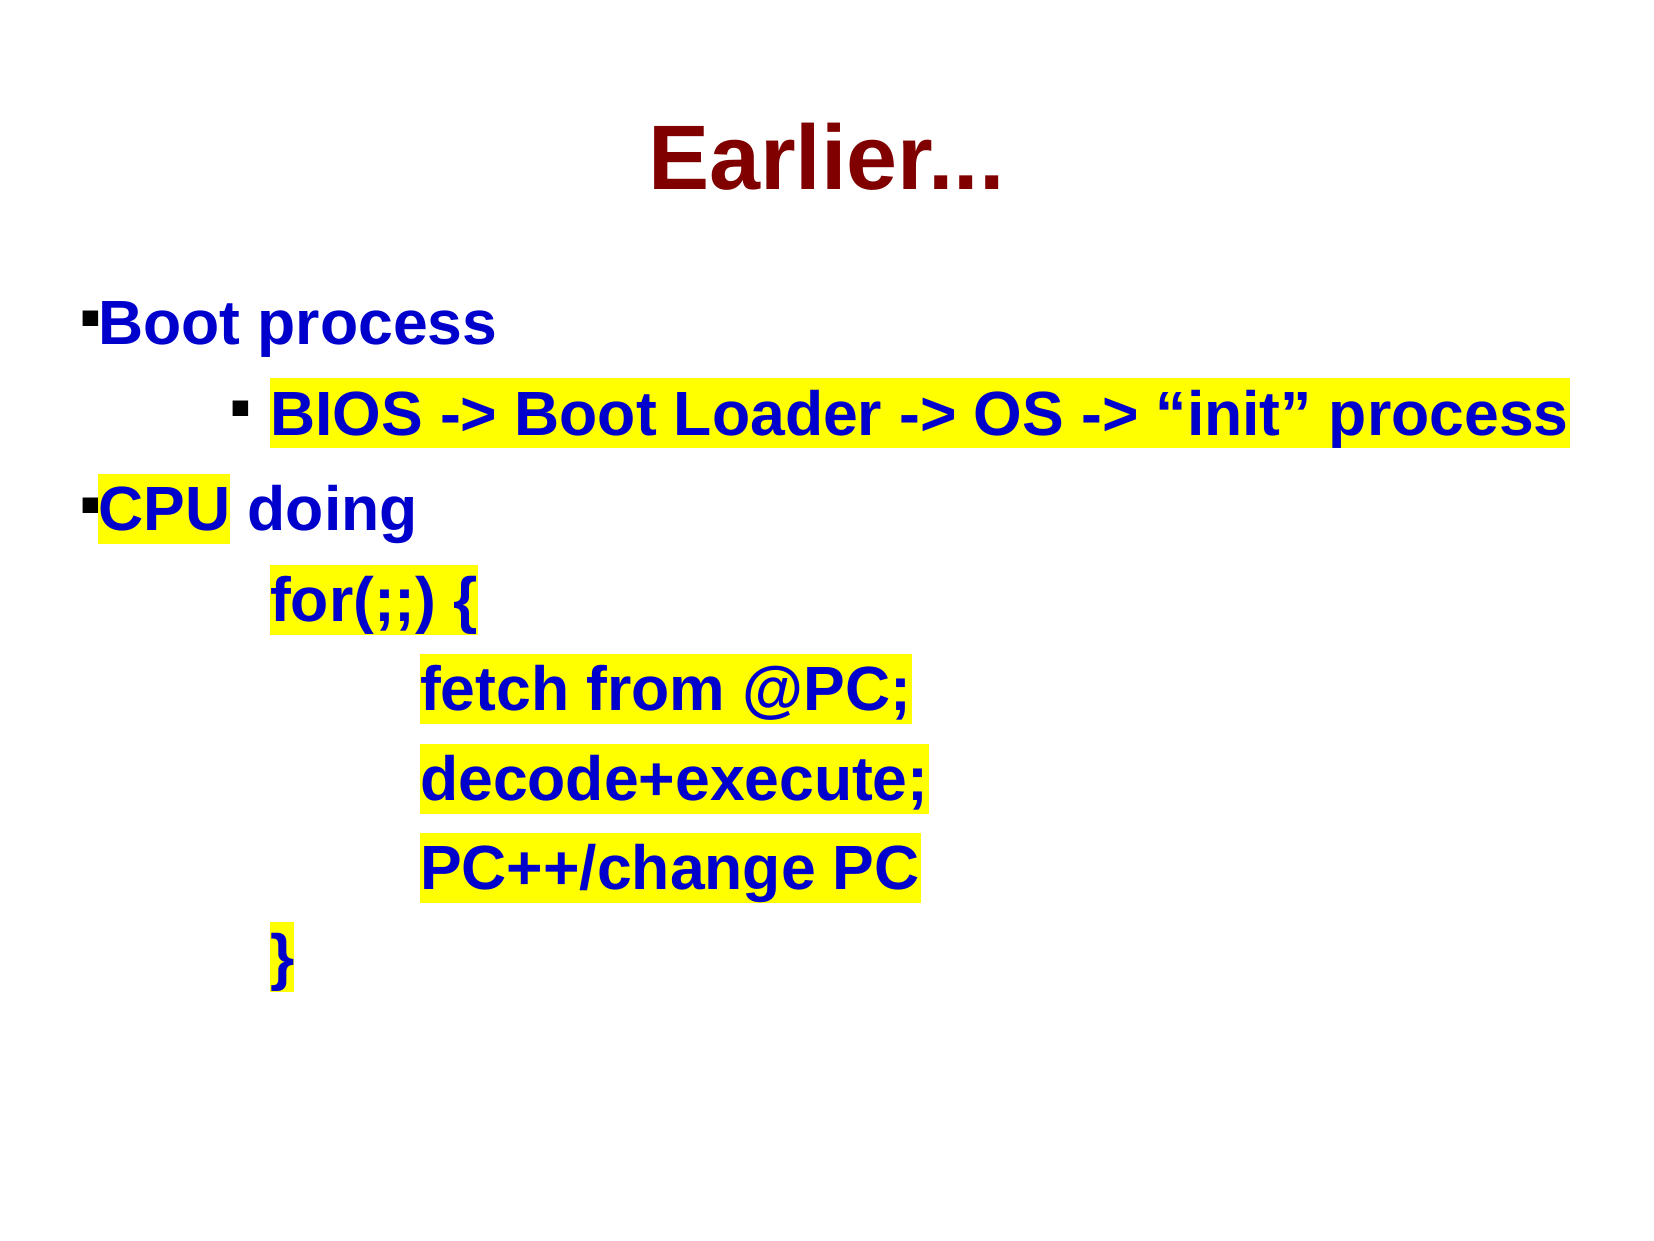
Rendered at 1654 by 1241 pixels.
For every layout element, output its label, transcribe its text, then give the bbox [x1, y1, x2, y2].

list Boot process BIOS -> Boot Loader -> OS -> “init” process CPU doing for(;;) { fetch from @PC; decode+execute; PC++/change PC } [82, 290, 1571, 1010]
title Earlier... [82, 49, 1571, 257]
